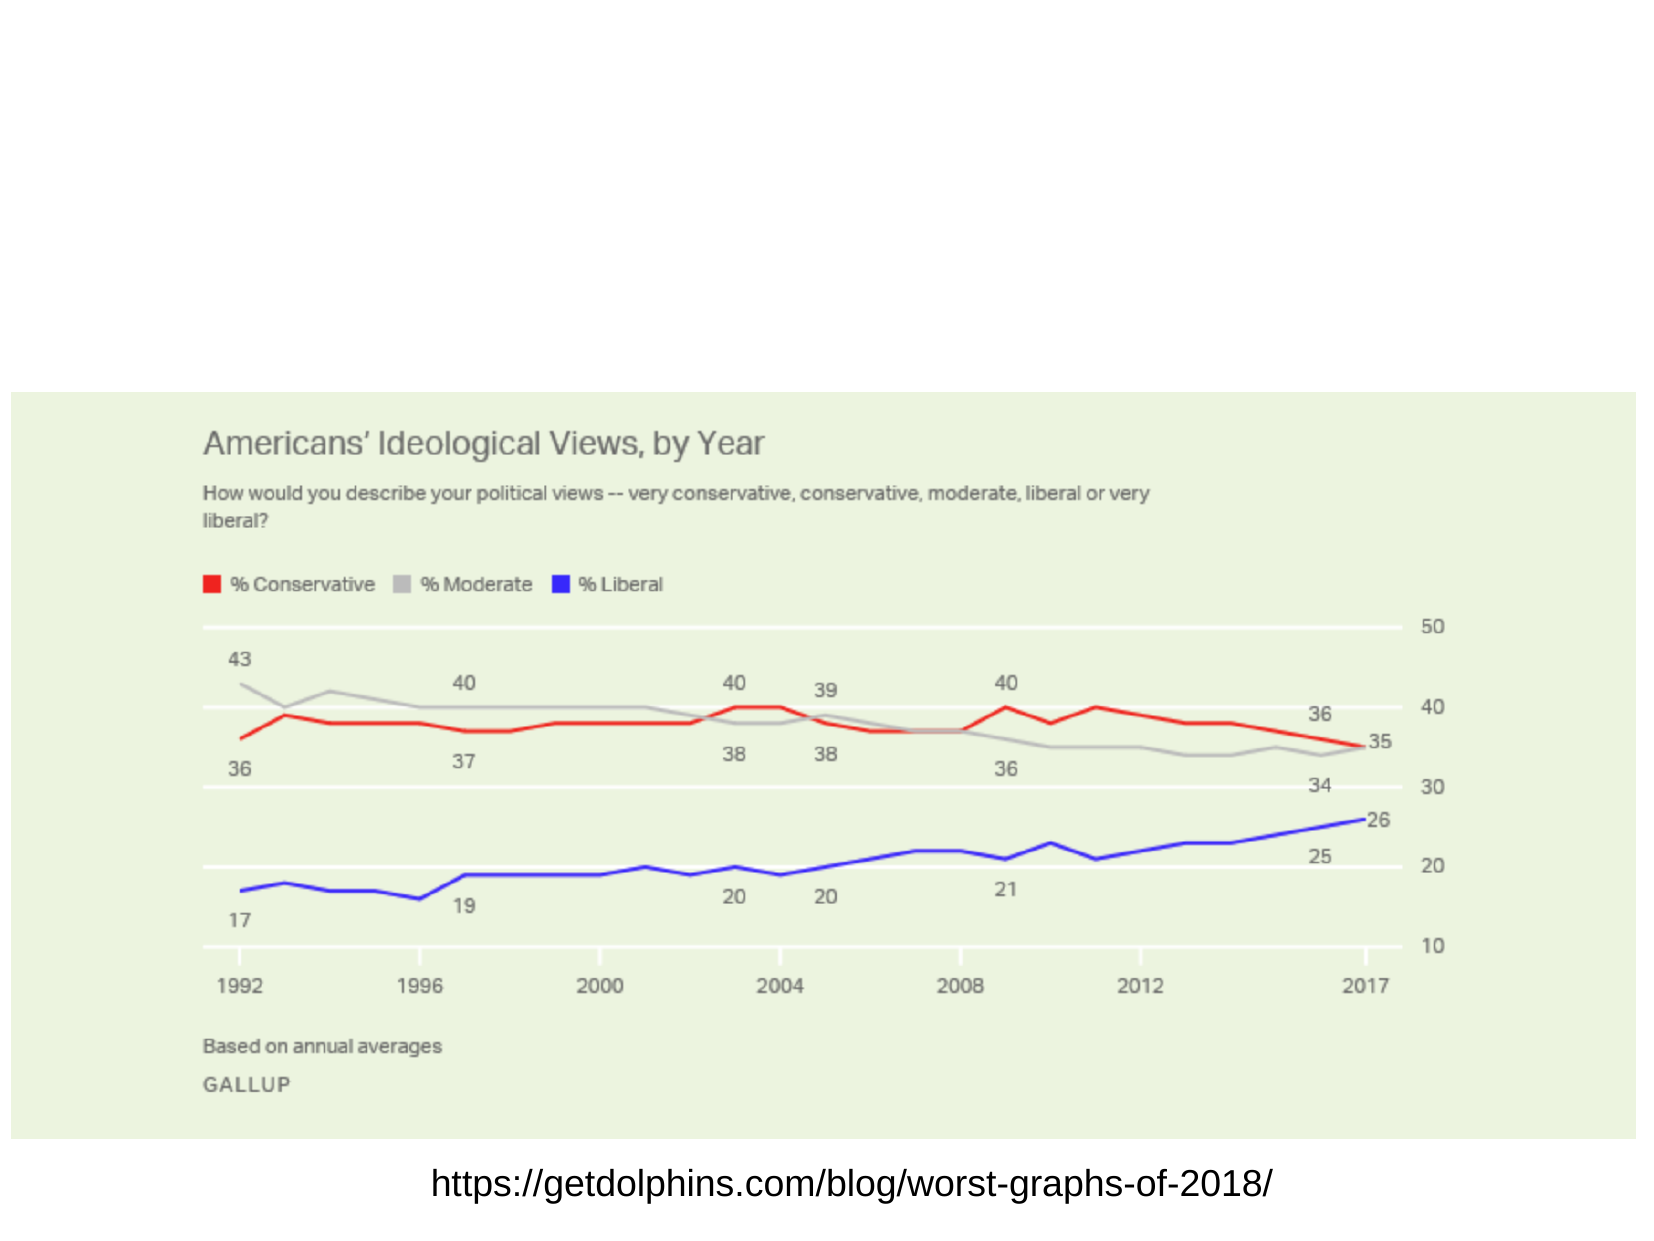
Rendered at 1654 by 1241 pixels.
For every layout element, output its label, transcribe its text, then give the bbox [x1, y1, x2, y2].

text_box https://getdolphins.com/blog/worst-graphs-of-2018/ [416, 1155, 1291, 1212]
picture [0, 381, 1654, 1156]
